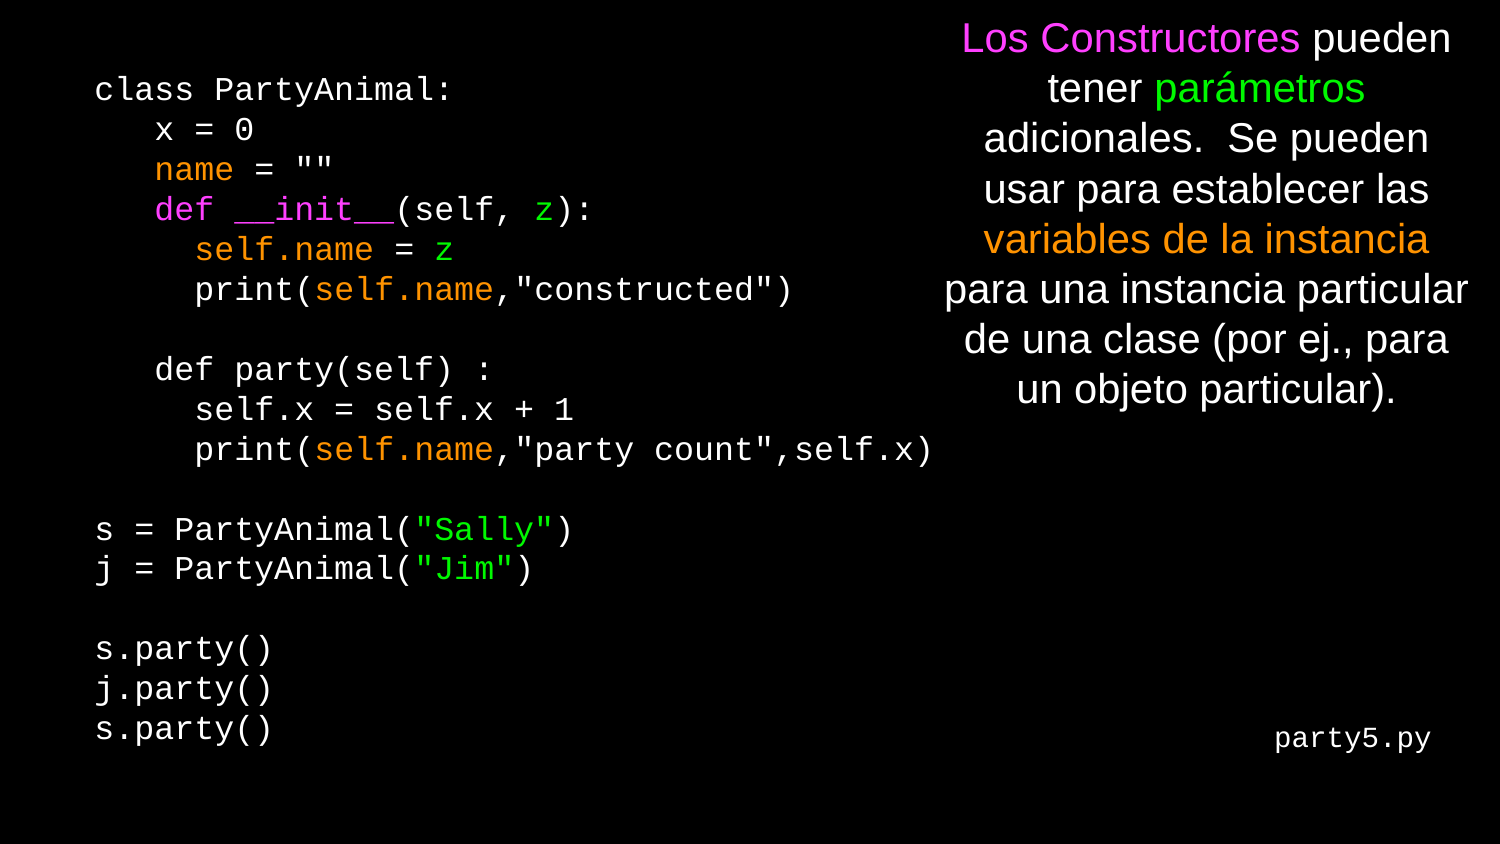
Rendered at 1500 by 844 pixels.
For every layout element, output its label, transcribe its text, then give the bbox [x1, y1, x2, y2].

text_box Los Constructores pueden tener parámetros adicionales. Se pueden usar para establecer las variables de la instancia para una instancia particular de una clase (por ej., para un objeto particular). [1016, 28, 1477, 395]
text_box class PartyAnimal: x = 0 name = "" def __init__(self, z): self.name = z print(self.name,"constructed") def party(self) : self.x = self.x + 1 print(self.name,"party count",self.x) s = PartyAnimal("Sally") j = PartyAnimal("Jim") s.party() j.party() s.party() [90, 28, 1016, 786]
text_box party5.py [1259, 710, 1447, 761]
